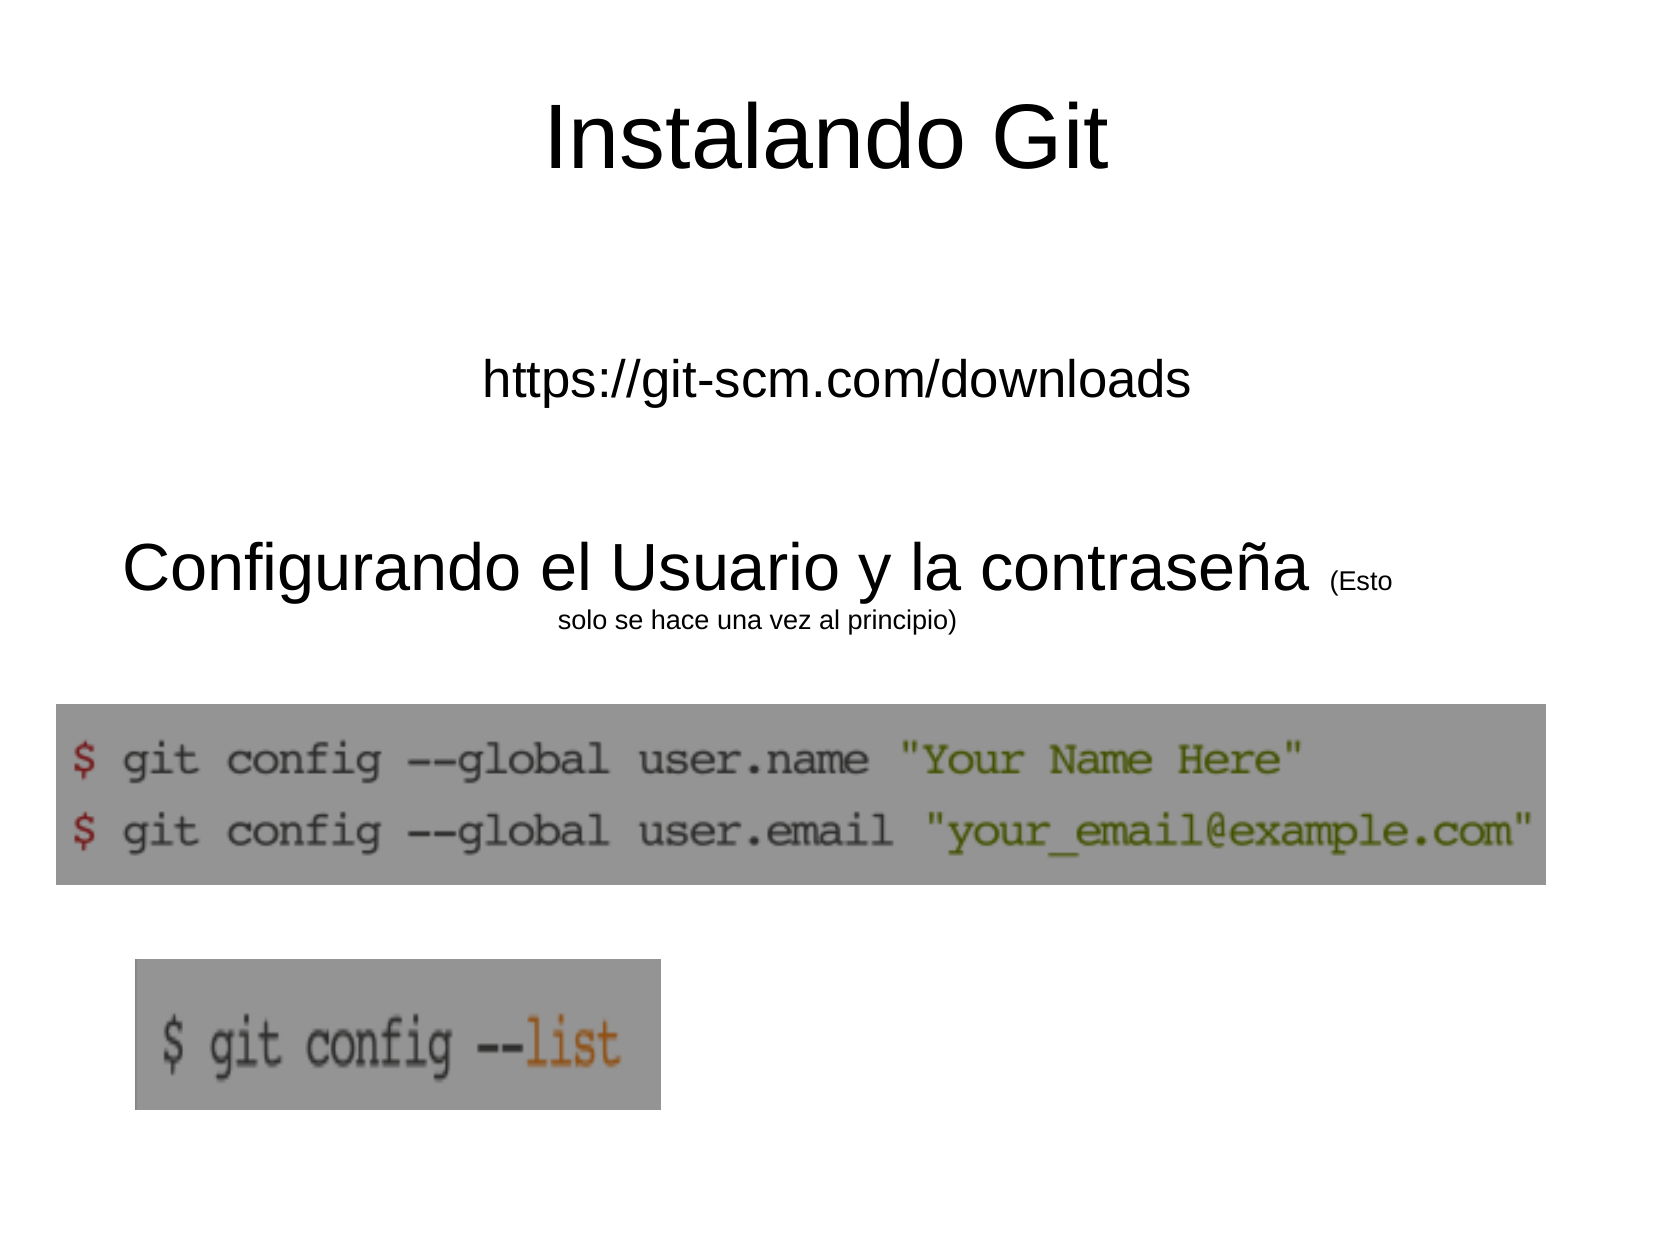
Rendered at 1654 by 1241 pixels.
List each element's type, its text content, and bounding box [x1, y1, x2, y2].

picture [56, 704, 1546, 886]
title Instalando Git [82, 49, 1571, 226]
picture [135, 959, 661, 1111]
text_box Configurando el Usuario y la contraseña (Esto solo se hace una vez al principio) [105, 490, 1411, 676]
text_box https://git-scm.com/downloads [315, 349, 1216, 466]
